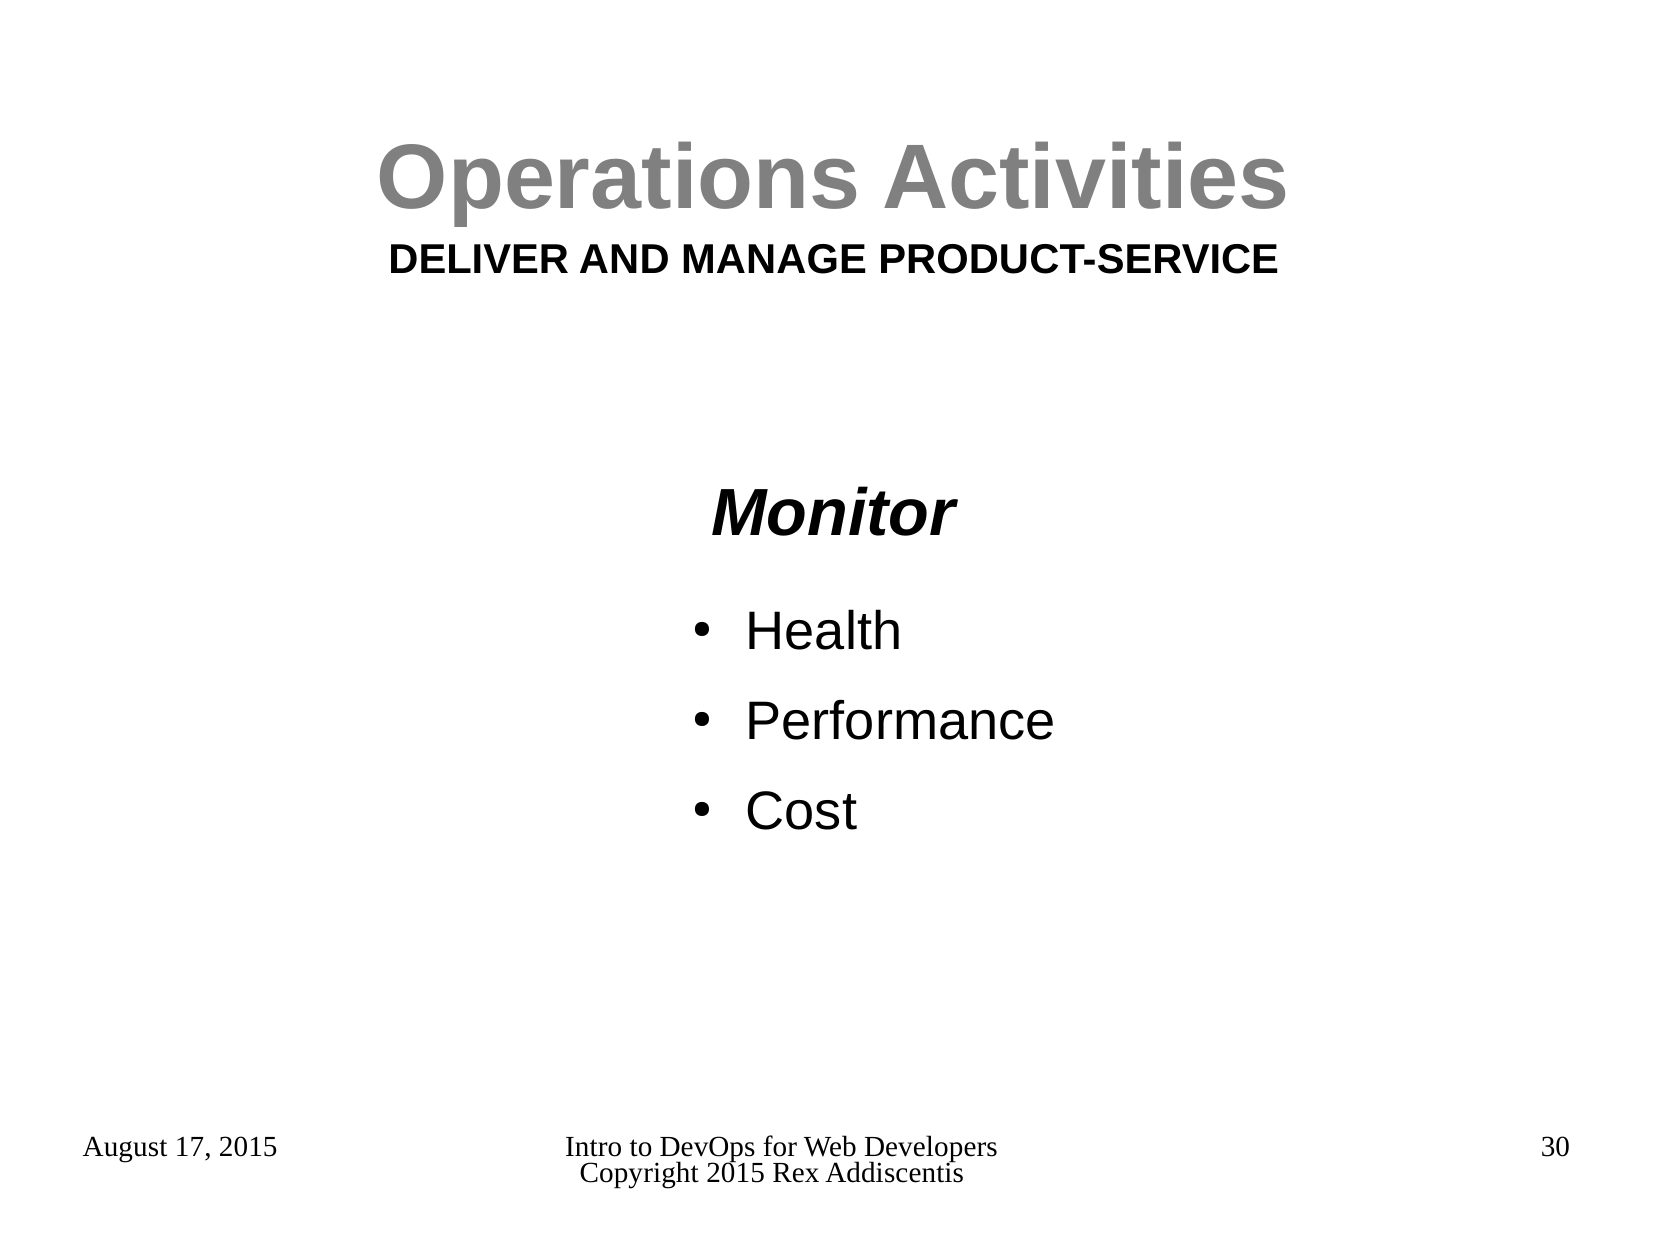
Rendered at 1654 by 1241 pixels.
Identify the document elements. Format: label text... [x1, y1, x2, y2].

list Health Performance Cost [674, 600, 1155, 886]
list Operations Activities DELIVER AND MANAGE PRODUCT-SERVICE Monitor [89, 105, 1578, 556]
